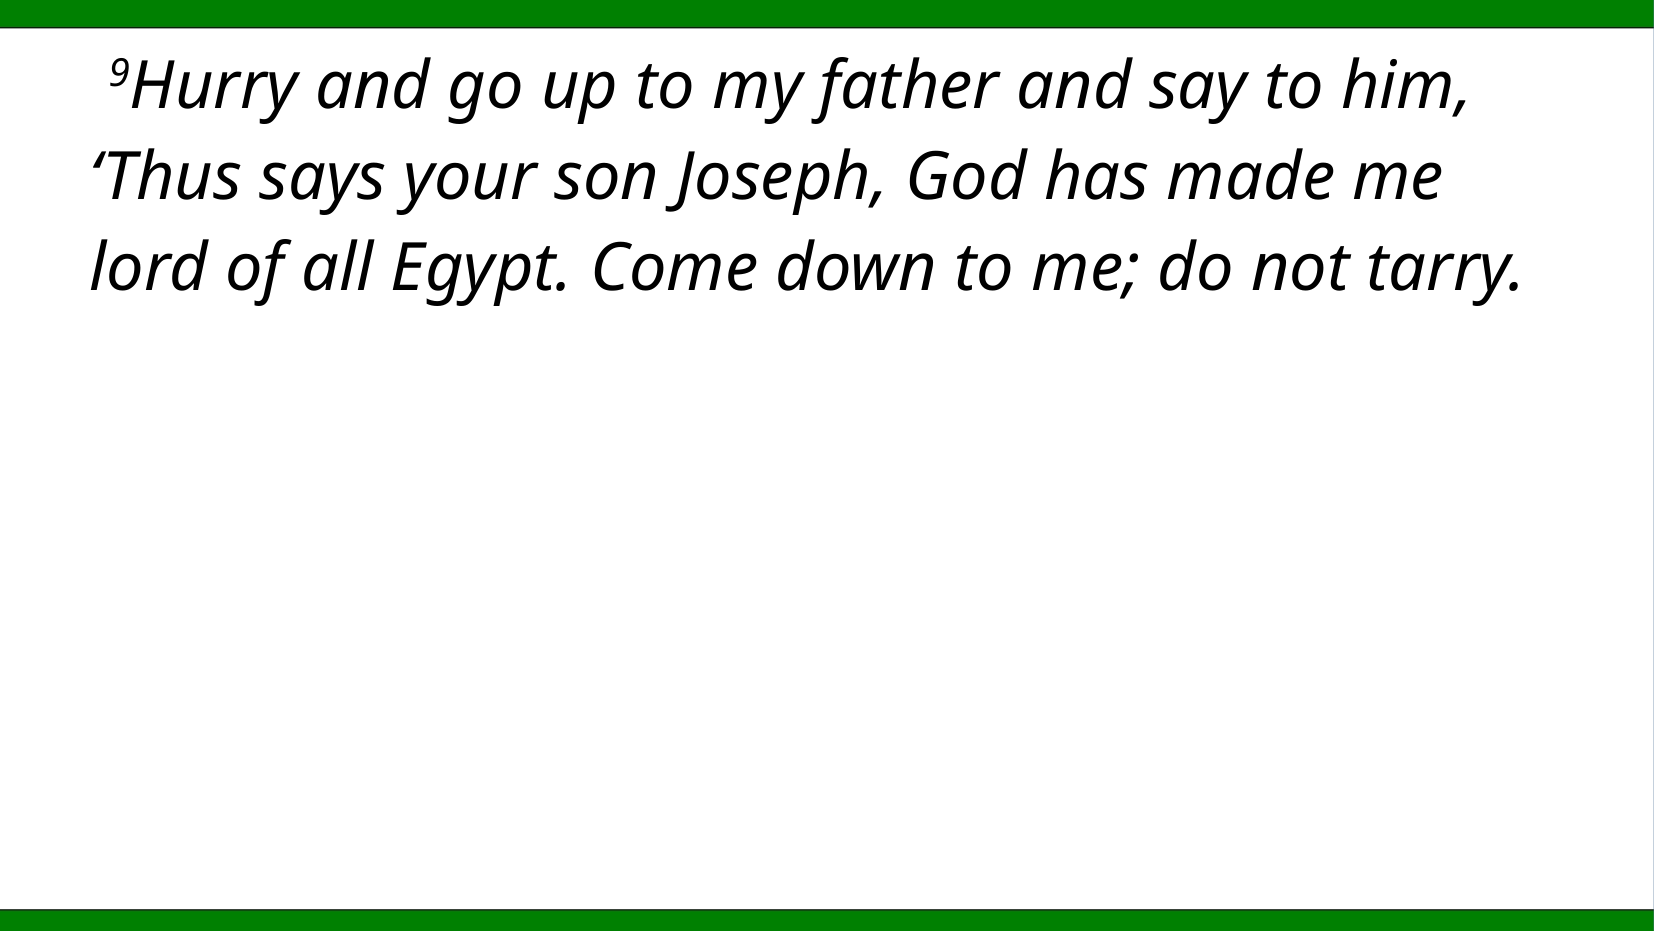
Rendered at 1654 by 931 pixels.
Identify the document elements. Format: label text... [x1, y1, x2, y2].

picture [0, 0, 1654, 931]
text_box 9Hurry and go up to my father and say to him, ‘Thus says your son Joseph, God has made me lord of all Egypt. Come down to me; do not tarry. [75, 30, 1561, 400]
